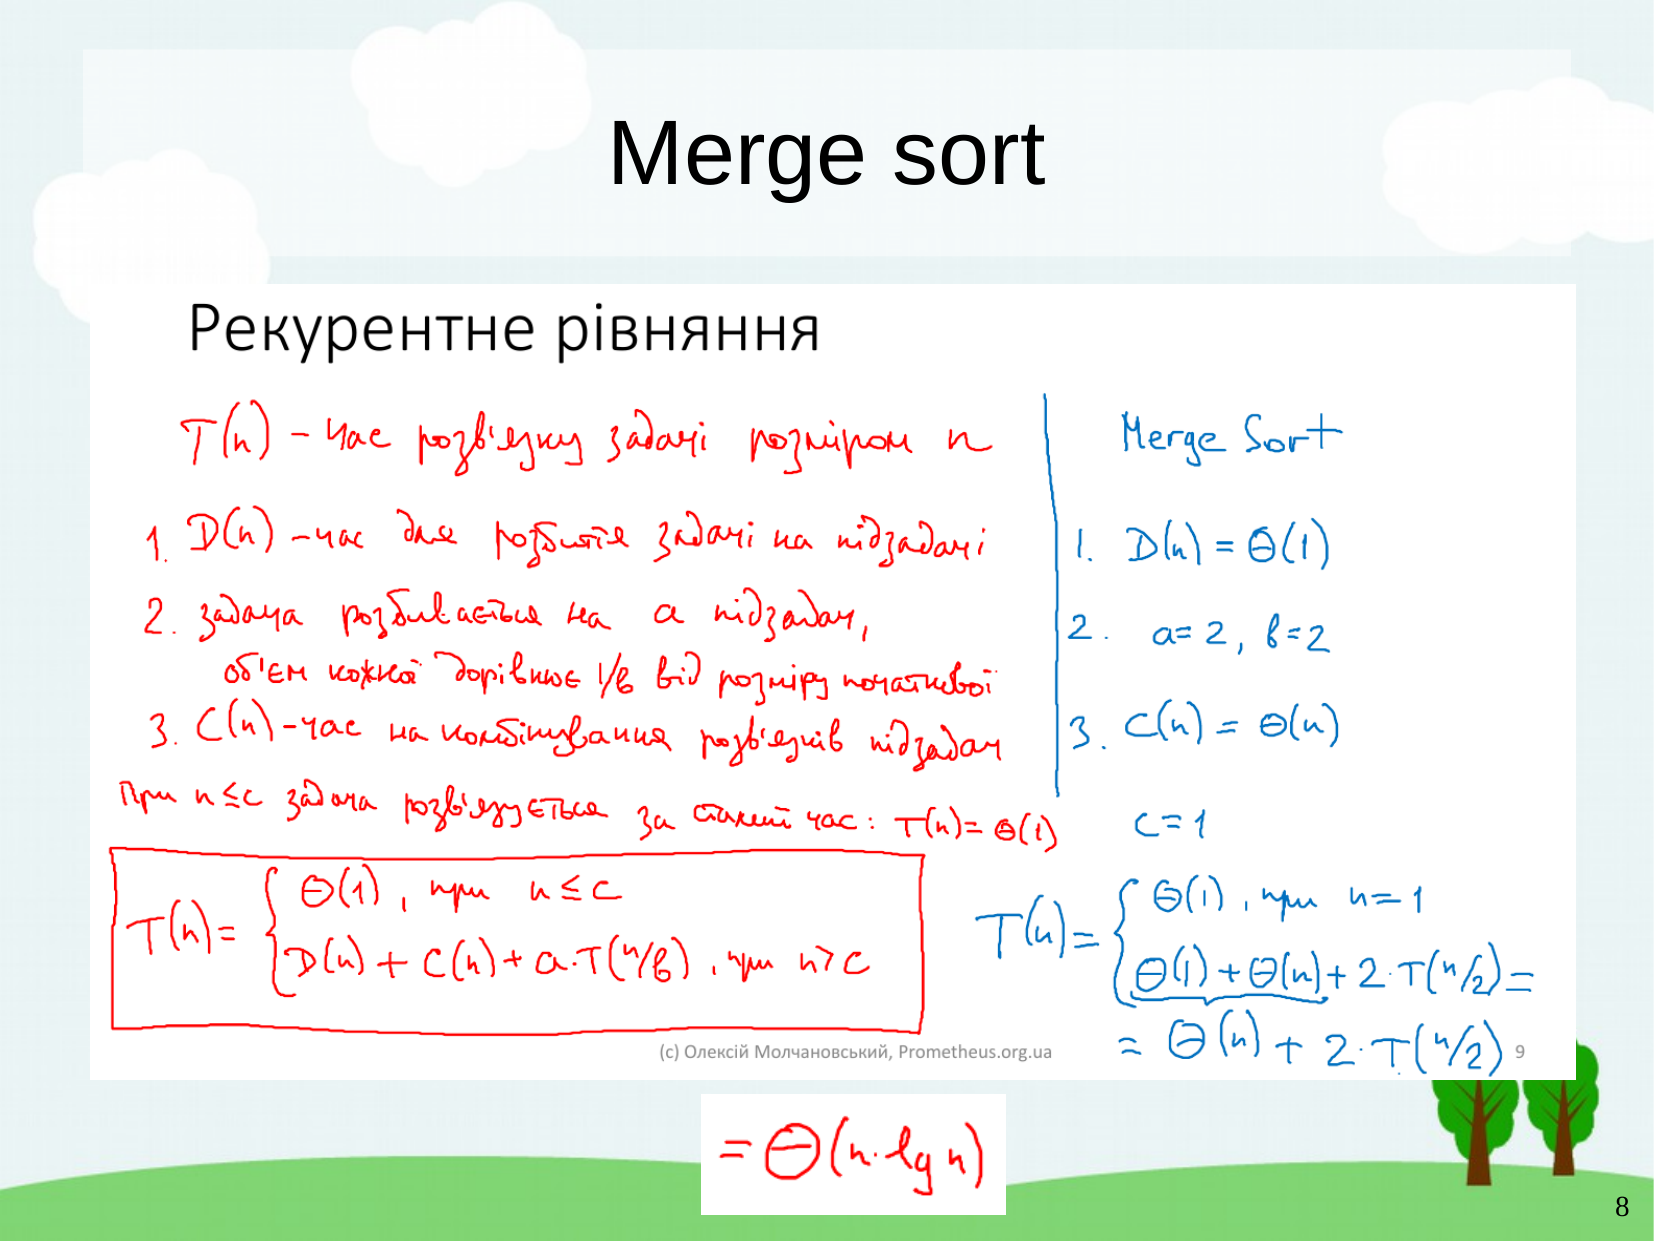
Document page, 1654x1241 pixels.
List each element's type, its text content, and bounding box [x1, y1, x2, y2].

picture [0, 0, 1654, 1241]
title Merge sort [82, 49, 1571, 257]
